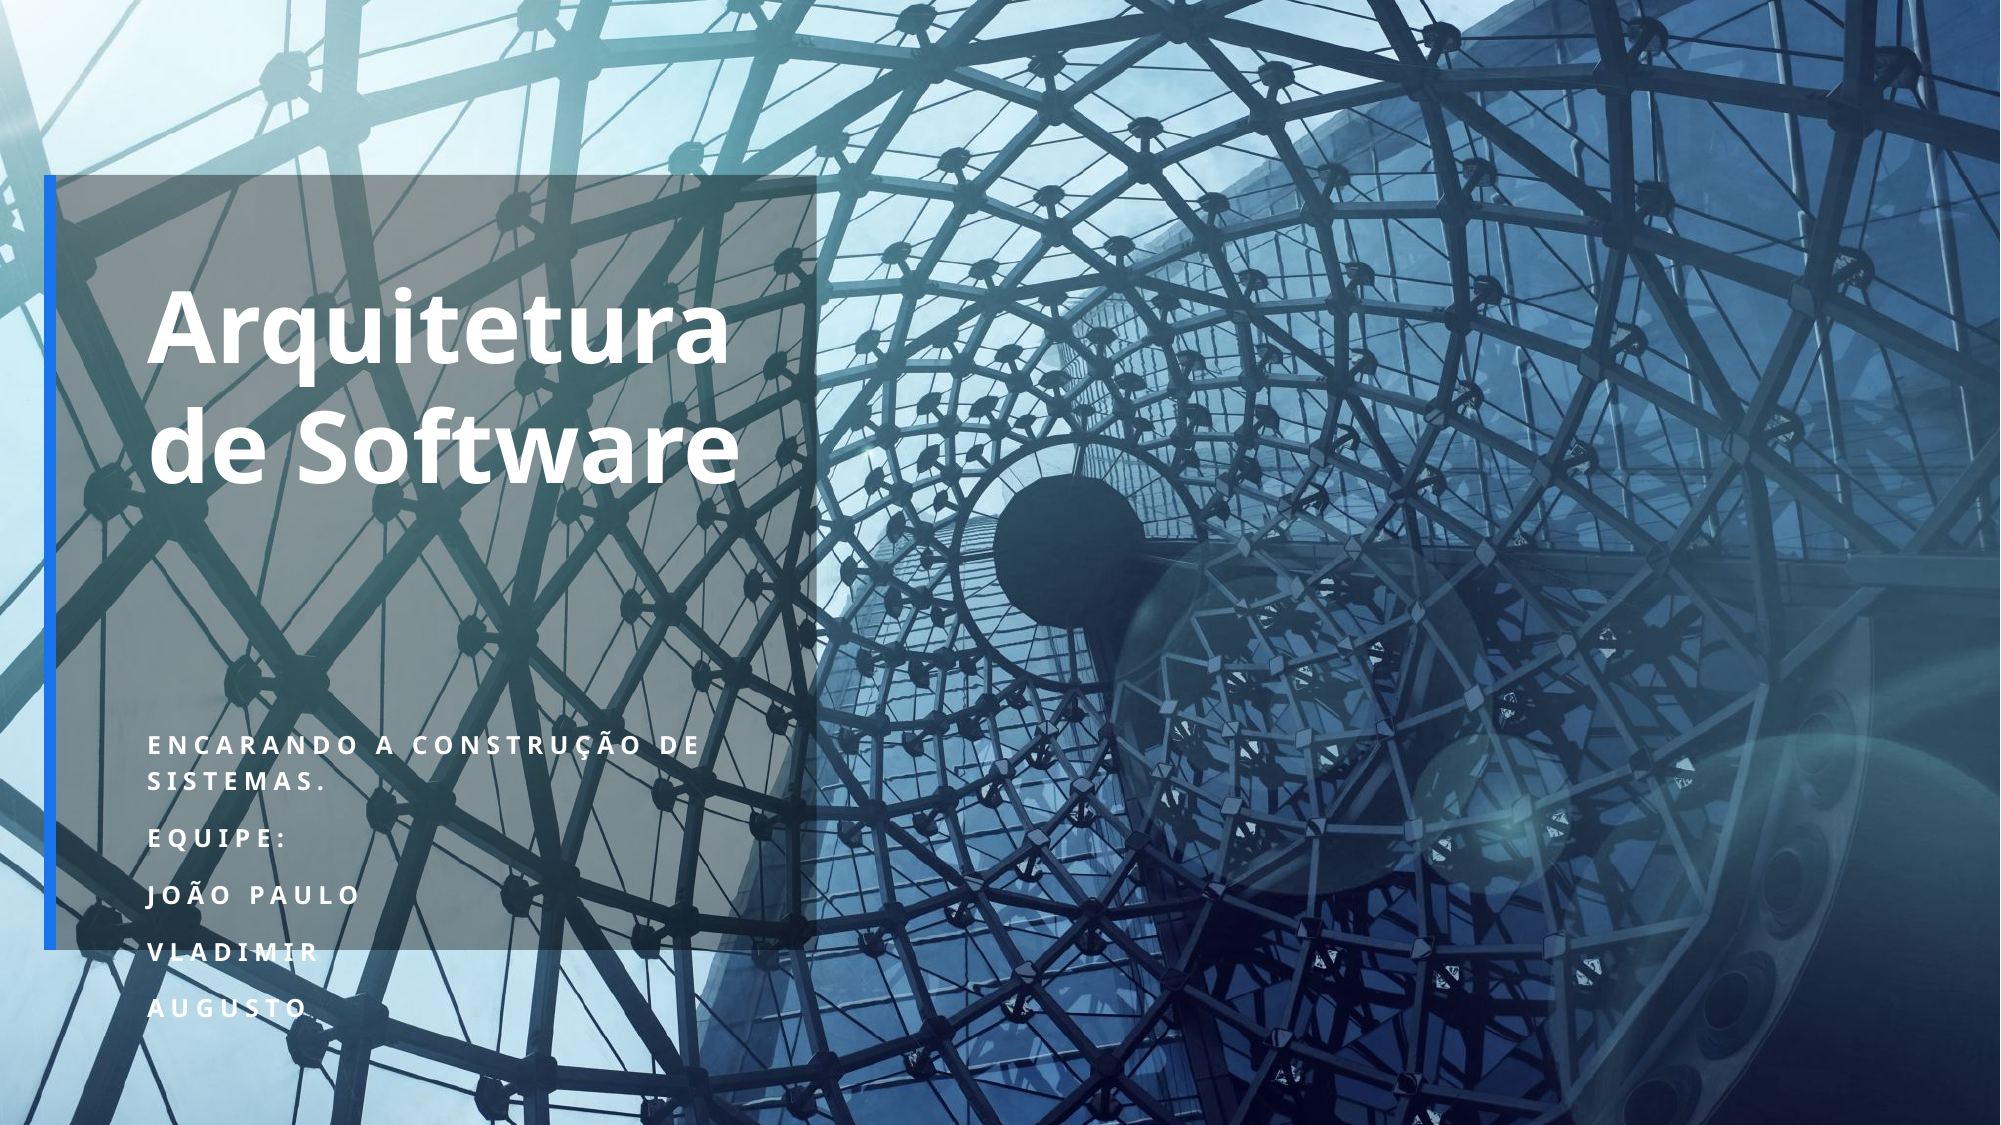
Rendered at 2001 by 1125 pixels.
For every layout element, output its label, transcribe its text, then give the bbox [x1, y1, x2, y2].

text_box [56, 175, 817, 950]
picture [0, 0, 2000, 1125]
title Arquitetura de Software [132, 256, 773, 706]
subtitle Encarando a construção de sistemas. Equipe: João Paulo Vladimir Augusto [132, 708, 759, 864]
